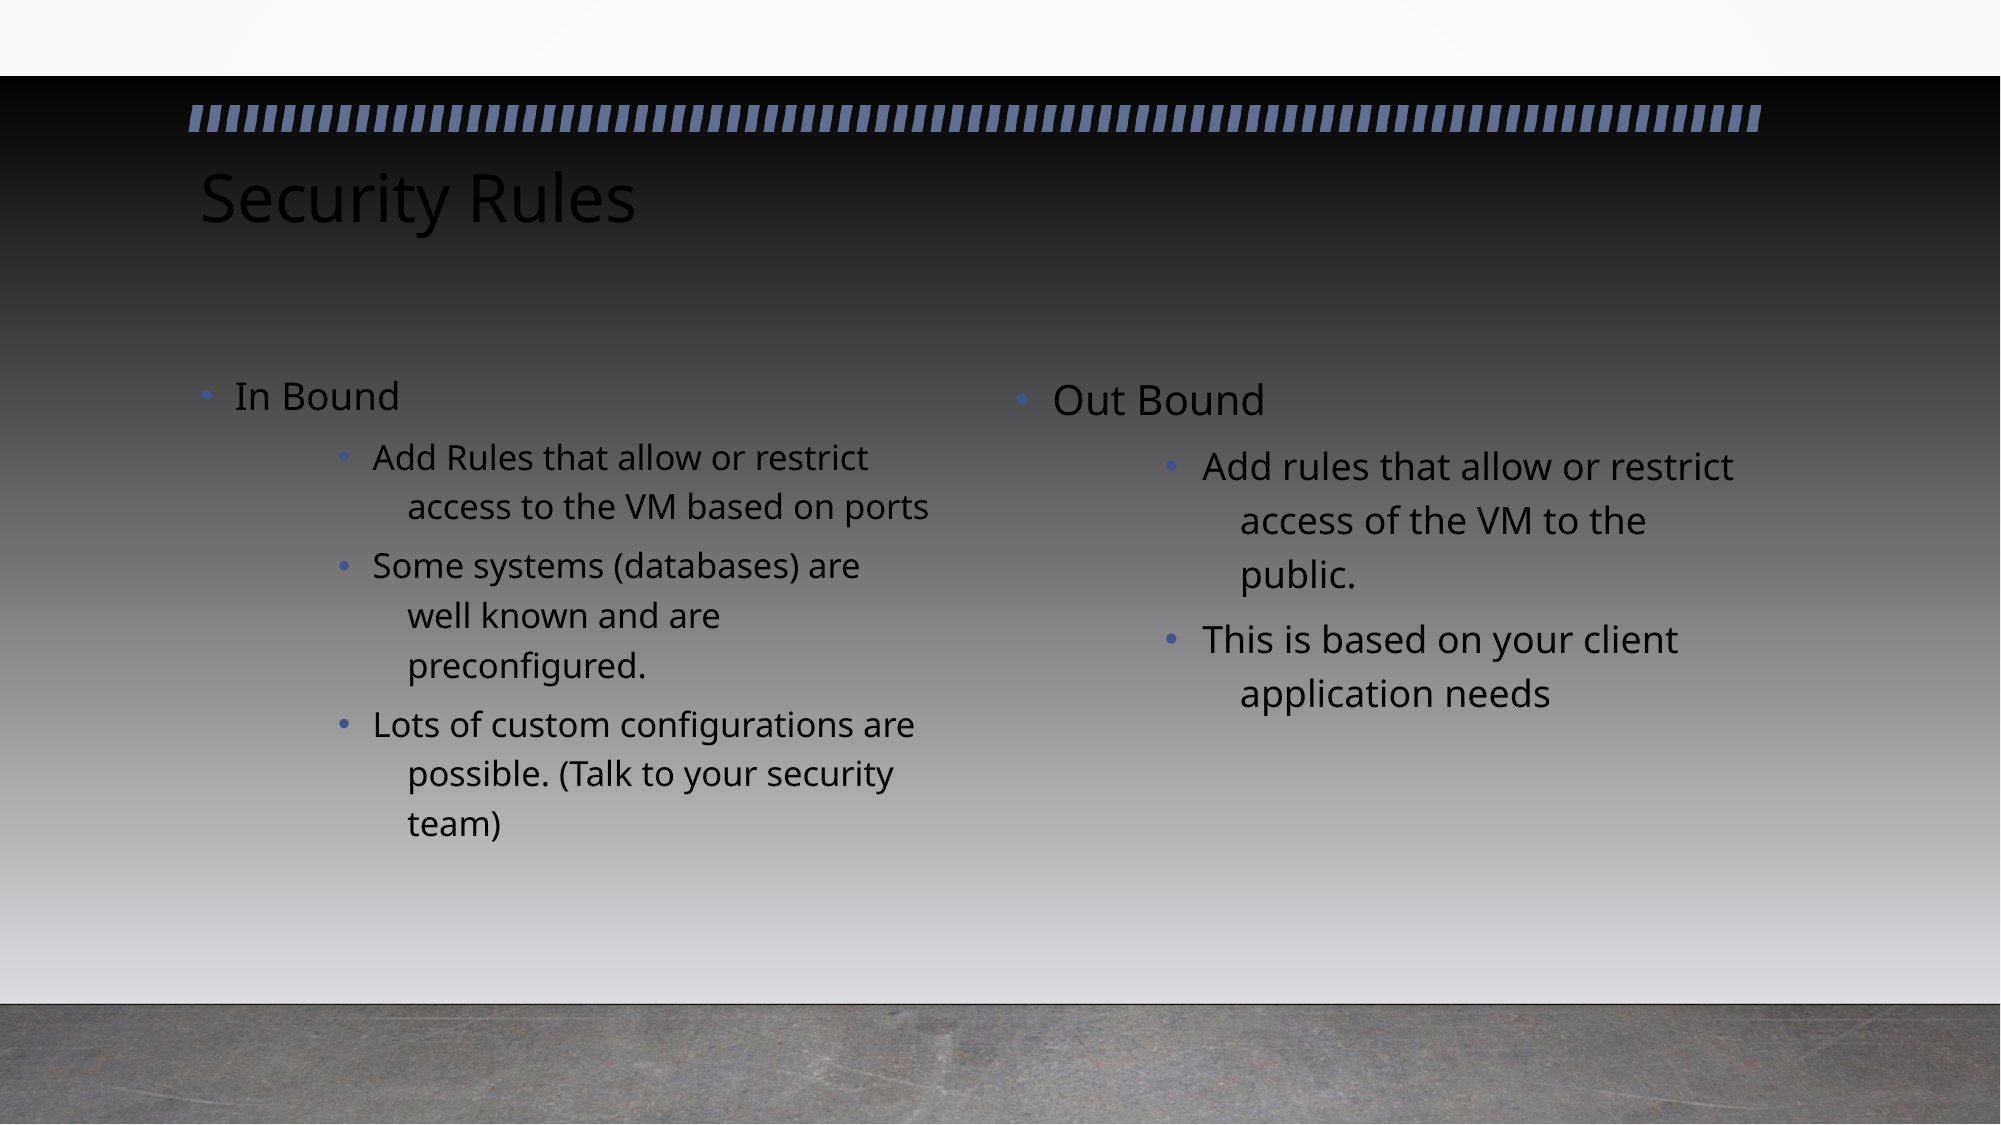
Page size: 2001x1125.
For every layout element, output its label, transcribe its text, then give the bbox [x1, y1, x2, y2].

title Security Rules [185, 157, 1762, 331]
list Out Bound Add rules that allow or restrict access of the VM to the public. This is based on your client application needs [999, 356, 1762, 896]
list In Bound Add Rules that allow or restrict access to the VM based on ports Some systems (databases) are well known and are preconfigured. Lots of custom configurations are possible. (Talk to your security team) [185, 355, 948, 896]
